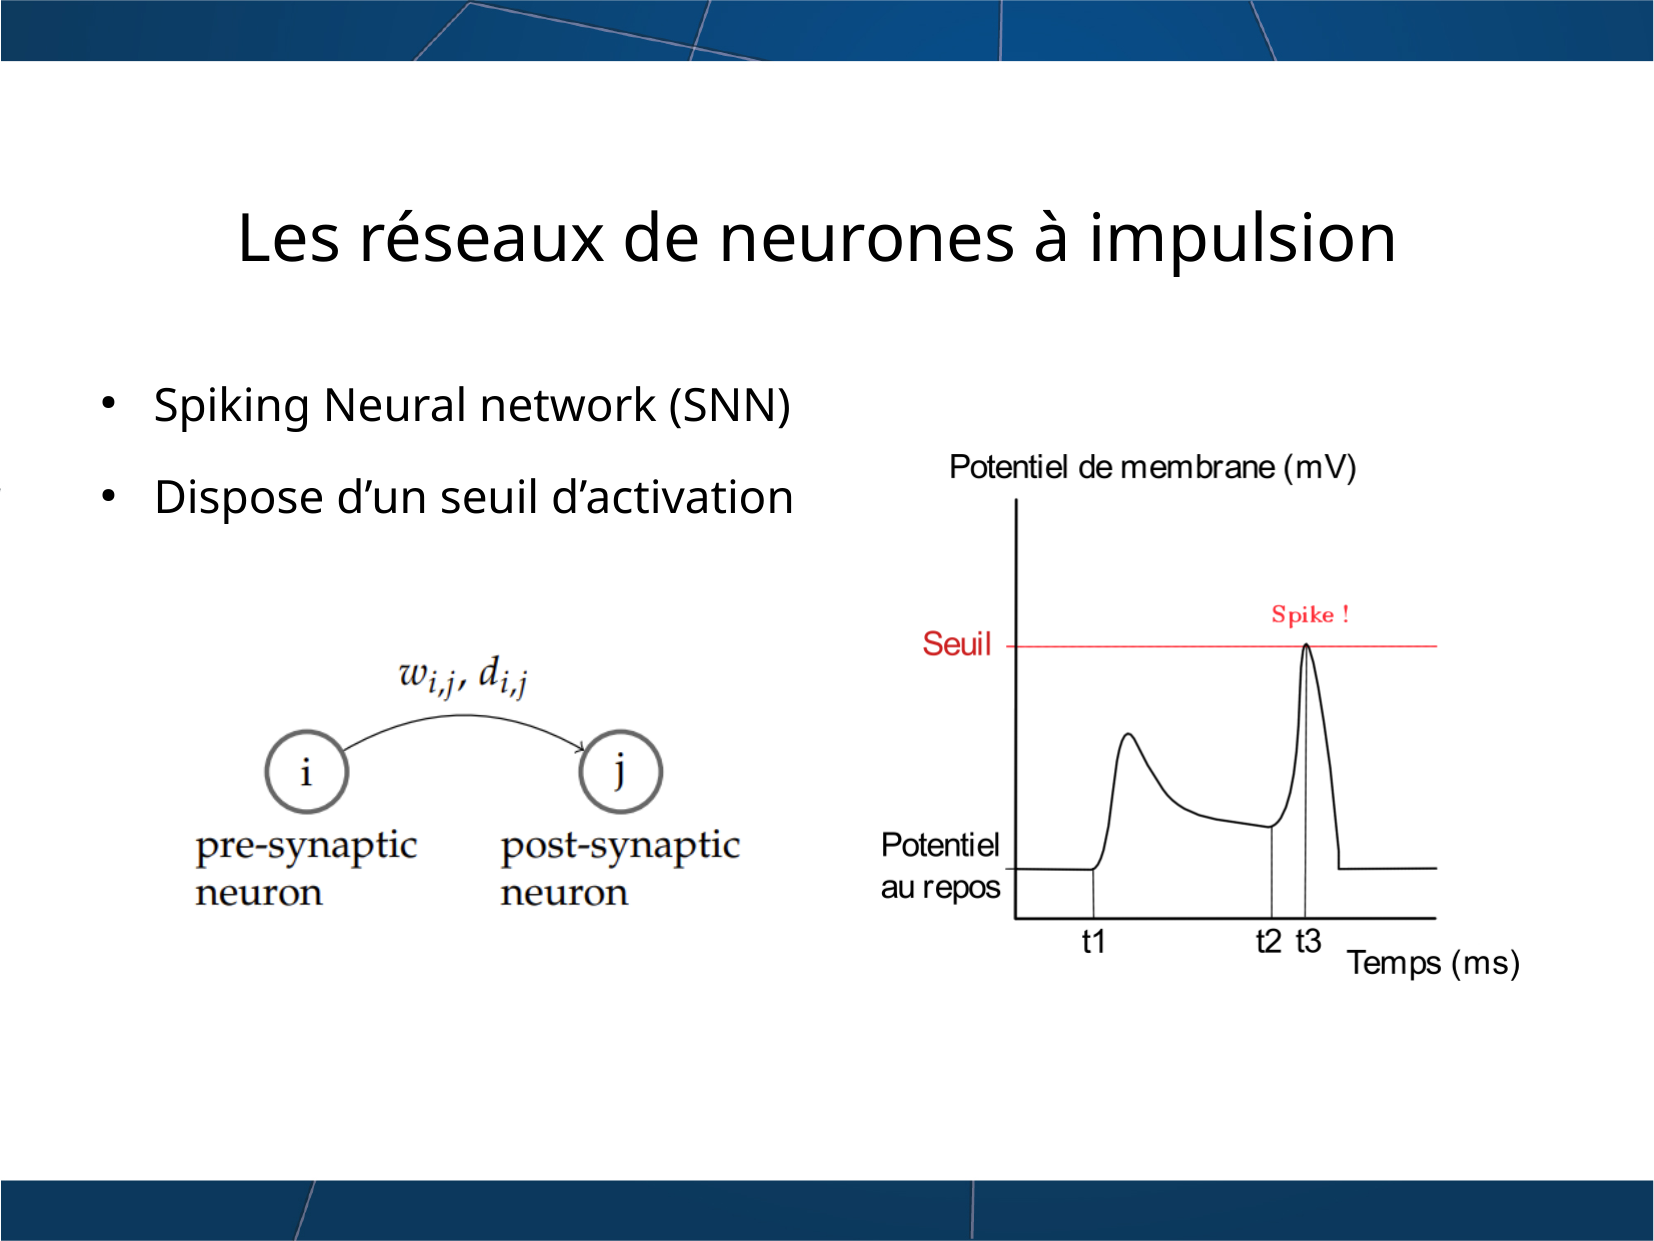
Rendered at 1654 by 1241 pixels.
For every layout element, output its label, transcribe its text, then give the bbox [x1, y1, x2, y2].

title Les réseaux de neurones à impulsion [82, 139, 1571, 332]
list Spiking Neural network (SNN) Dispose d’un seuil d’activation [82, 372, 1571, 1013]
picture [0, 0, 1654, 1241]
